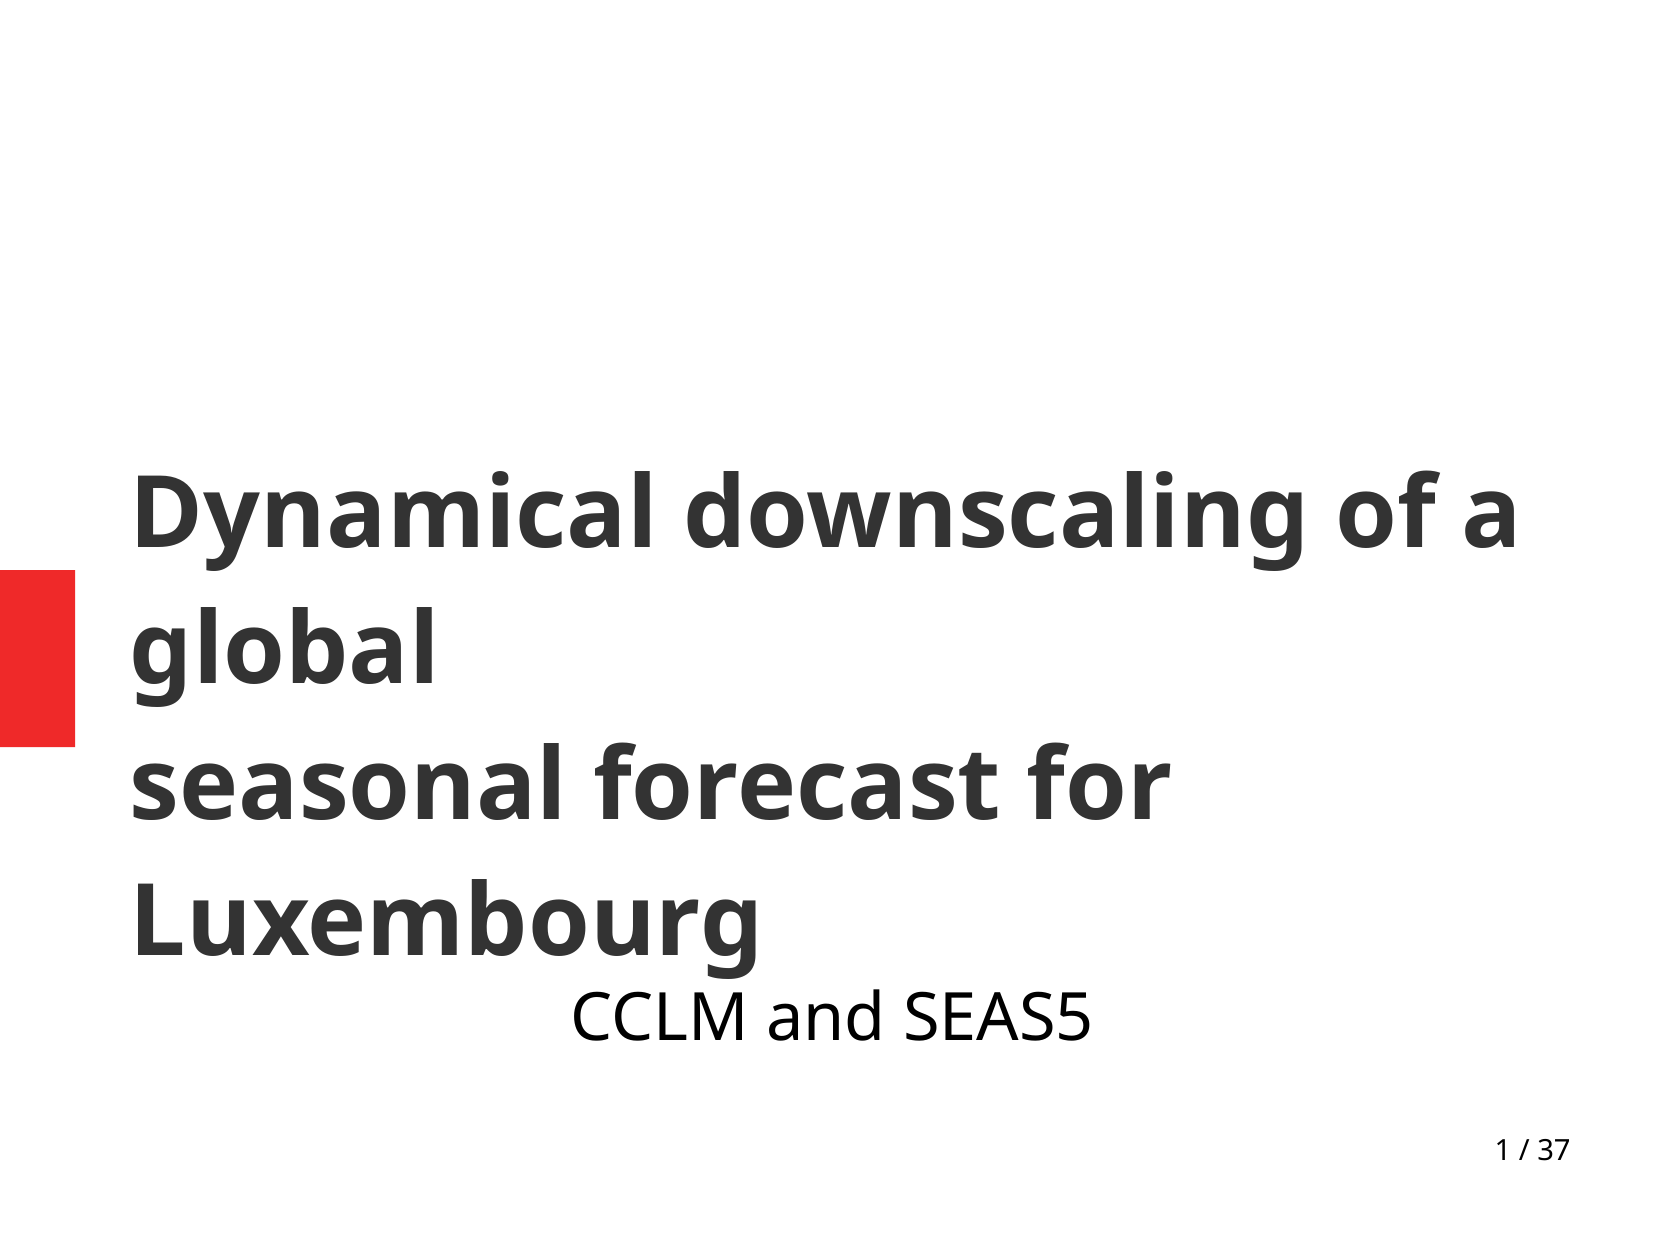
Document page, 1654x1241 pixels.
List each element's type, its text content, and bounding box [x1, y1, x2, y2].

subtitle CCLM and SEAS5 [129, 933, 1536, 1096]
title Dynamical downscaling of a global seasonal forecast for Luxembourg [129, 480, 1536, 933]
